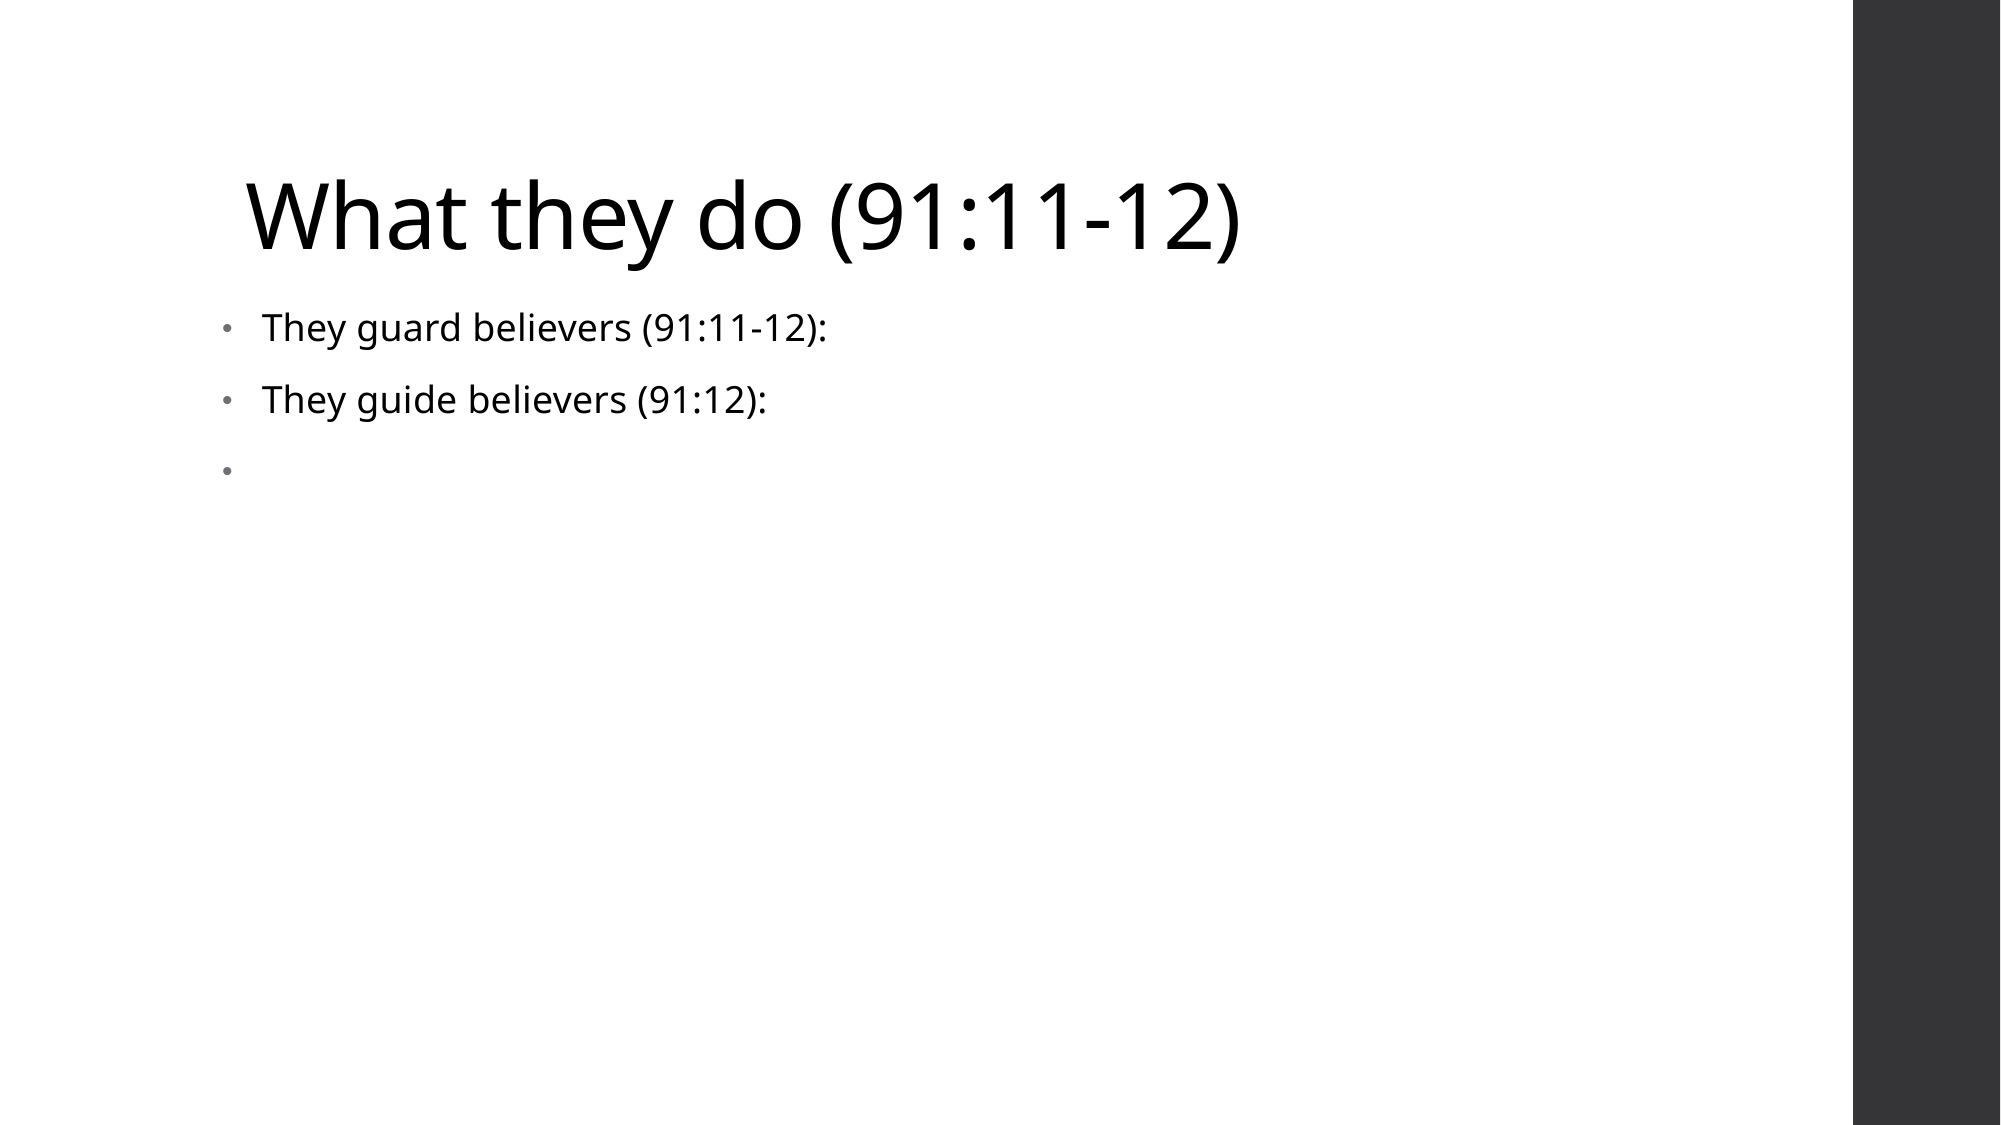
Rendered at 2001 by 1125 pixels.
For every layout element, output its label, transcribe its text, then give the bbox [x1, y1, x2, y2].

list They guard believers (91:11-12): They guide believers (91:12): [206, 299, 1617, 1014]
title What they do (91:11-12) [206, 60, 1797, 278]
